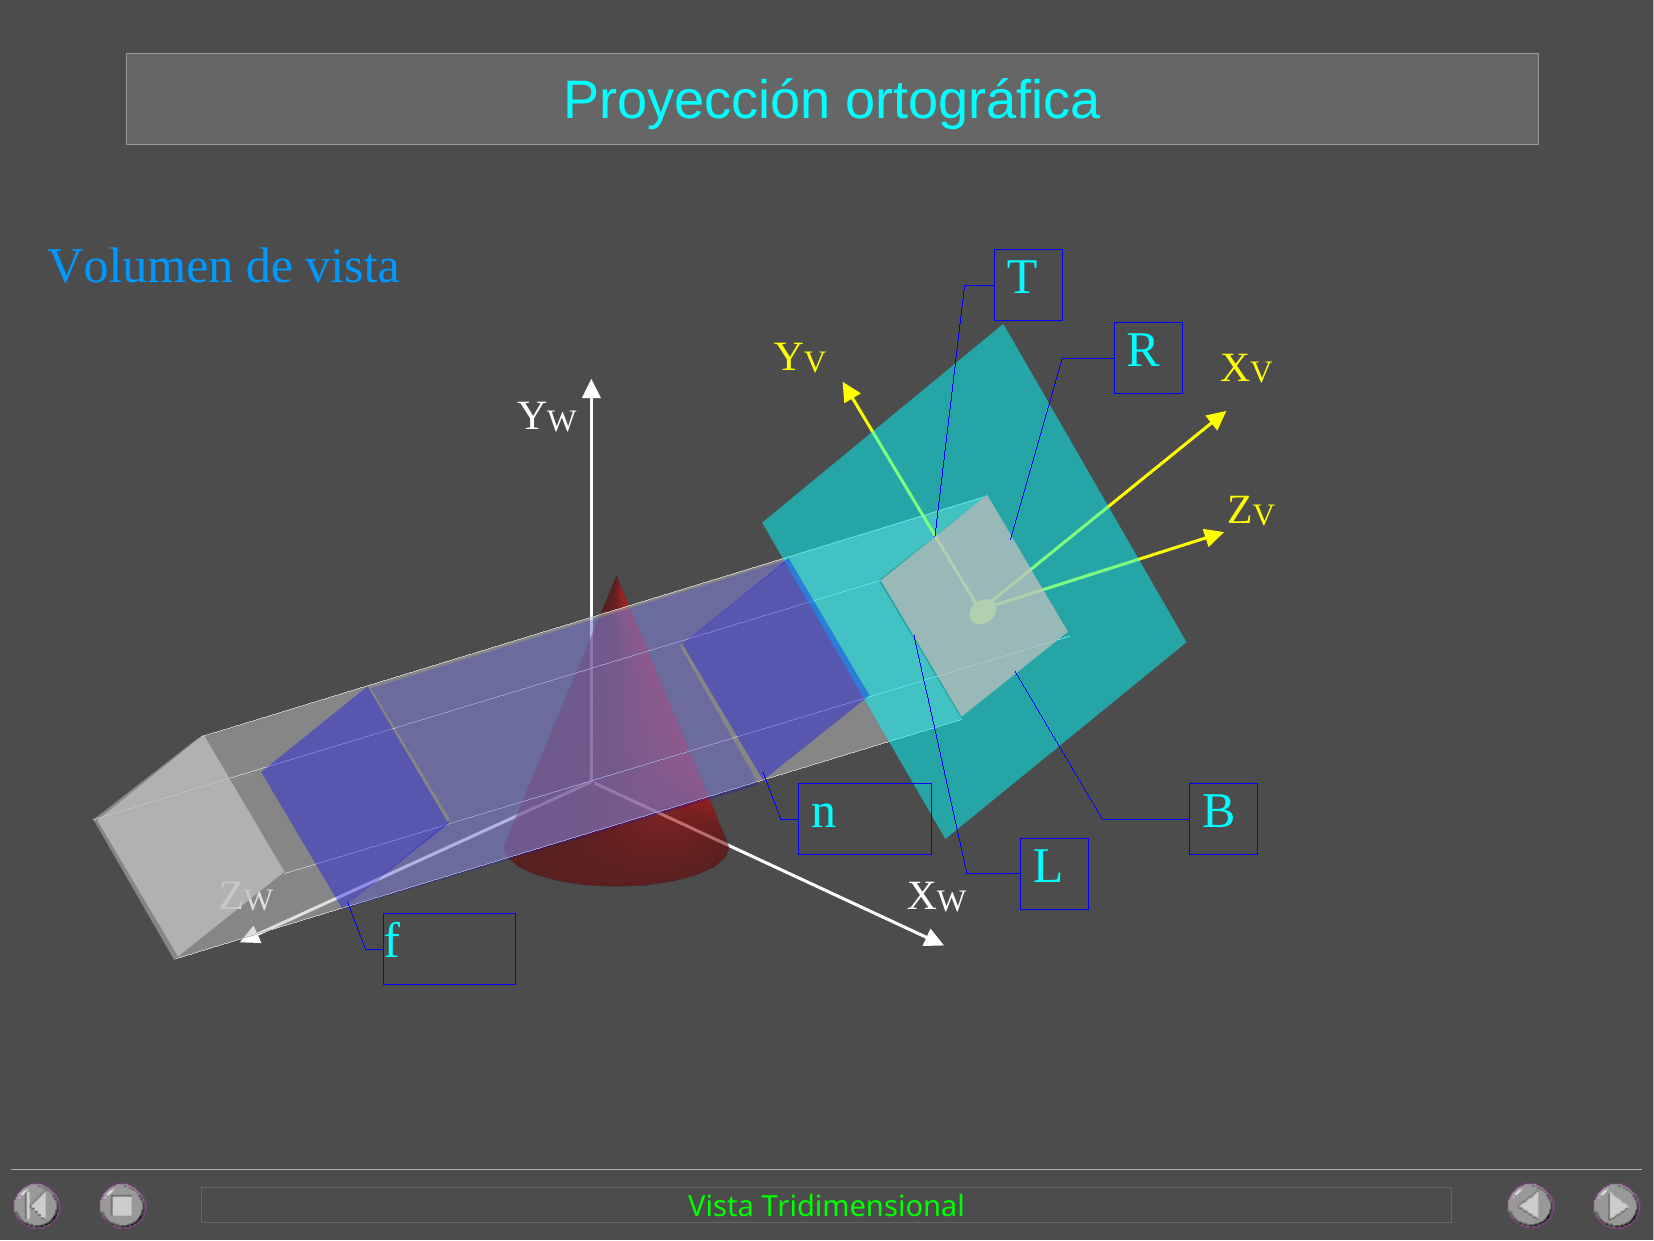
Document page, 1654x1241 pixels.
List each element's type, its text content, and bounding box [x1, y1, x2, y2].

picture [1505, 1181, 1556, 1231]
picture [97, 1181, 148, 1232]
text_box XV [1220, 344, 1294, 421]
text_box f [383, 913, 516, 985]
text_box B [1189, 783, 1258, 855]
picture [11, 1181, 62, 1232]
text_box ZV [1227, 486, 1301, 564]
text_box [93, 323, 1187, 961]
text_box YW [517, 392, 591, 454]
text_box YV [774, 333, 848, 411]
text_box n [798, 783, 932, 855]
text_box ZW [265, 923, 294, 934]
text_box L [1020, 838, 1089, 910]
text_box R [1114, 322, 1183, 394]
text_box XW [906, 872, 984, 934]
text_box Volumen de vista [47, 237, 1542, 298]
picture [1591, 1181, 1642, 1232]
text_box T [994, 249, 1063, 321]
title Proyección ortográfica [126, 53, 1539, 145]
